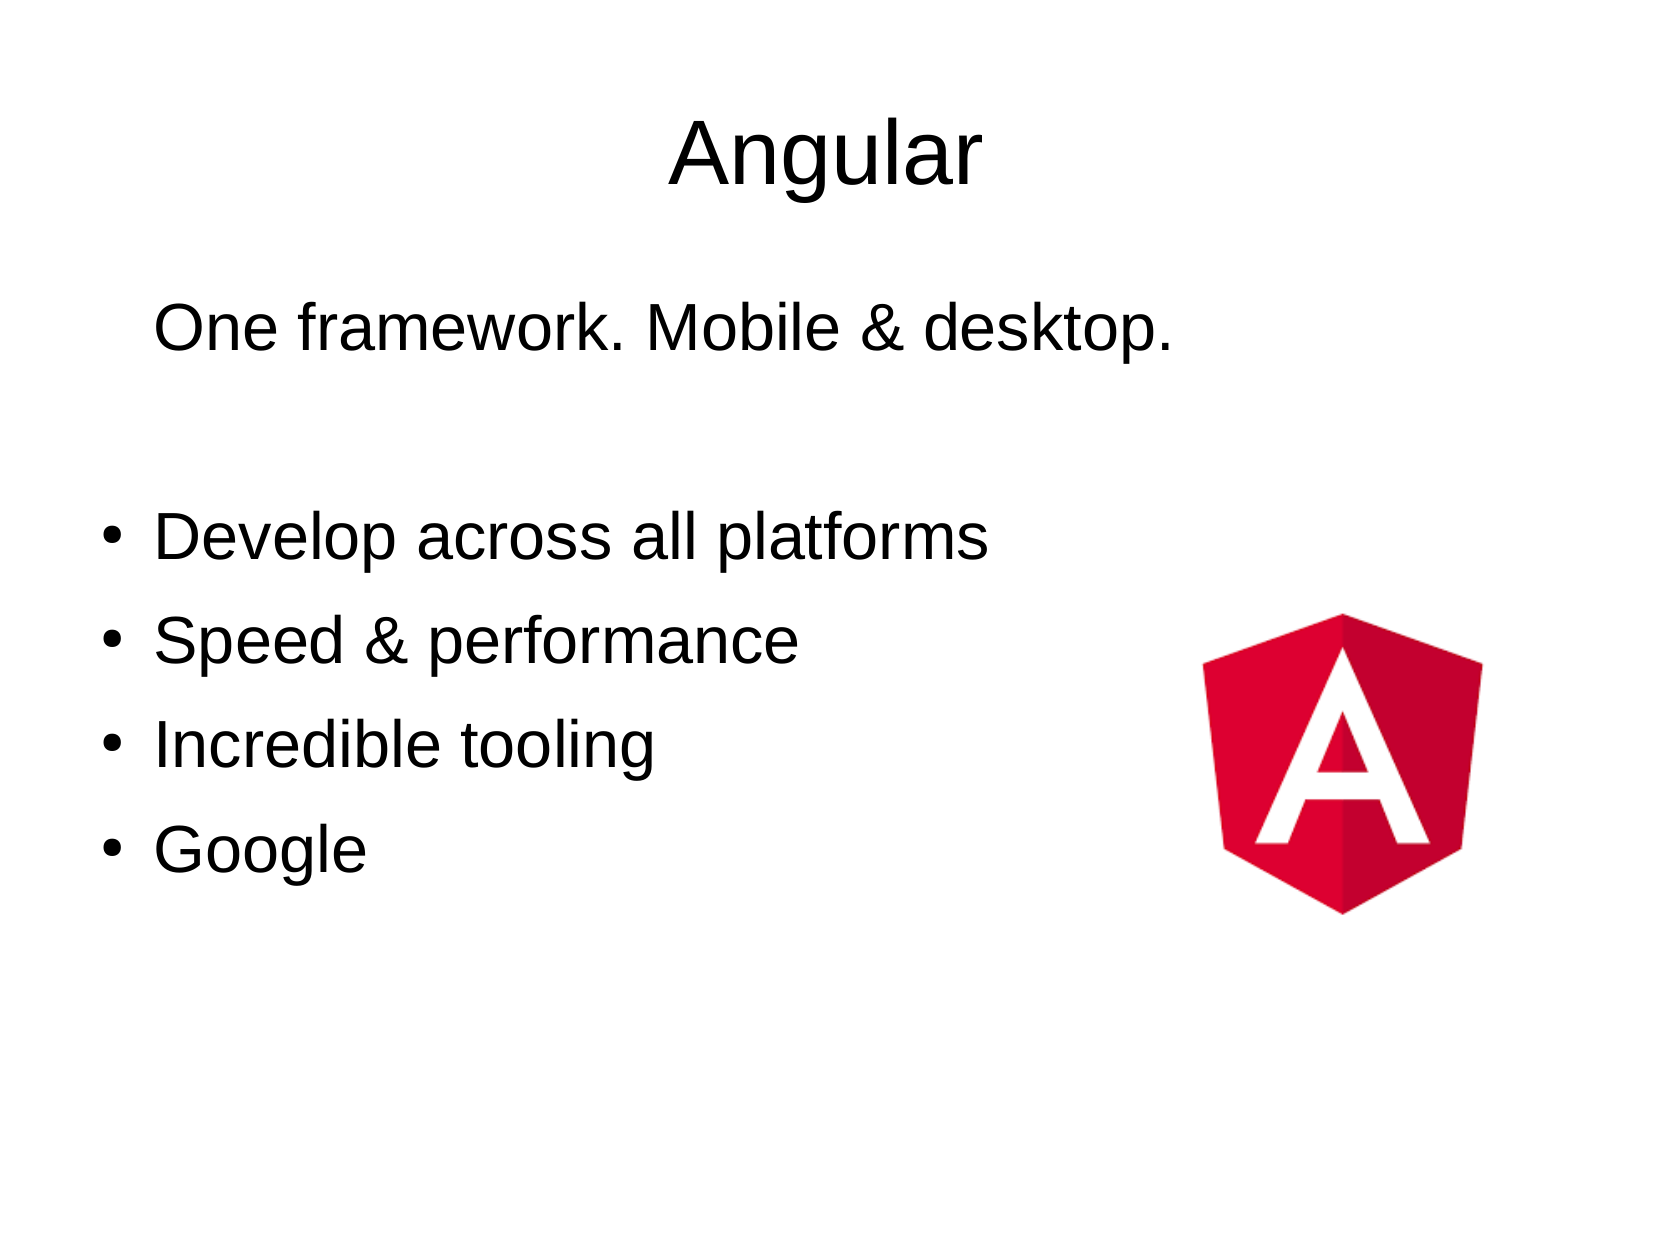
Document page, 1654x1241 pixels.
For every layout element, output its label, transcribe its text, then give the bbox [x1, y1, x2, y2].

list One framework. Mobile & desktop. Develop across all platforms Speed & performance Incredible tooling Google [82, 290, 1571, 1010]
title Angular [82, 49, 1571, 257]
picture [1155, 569, 1531, 946]
